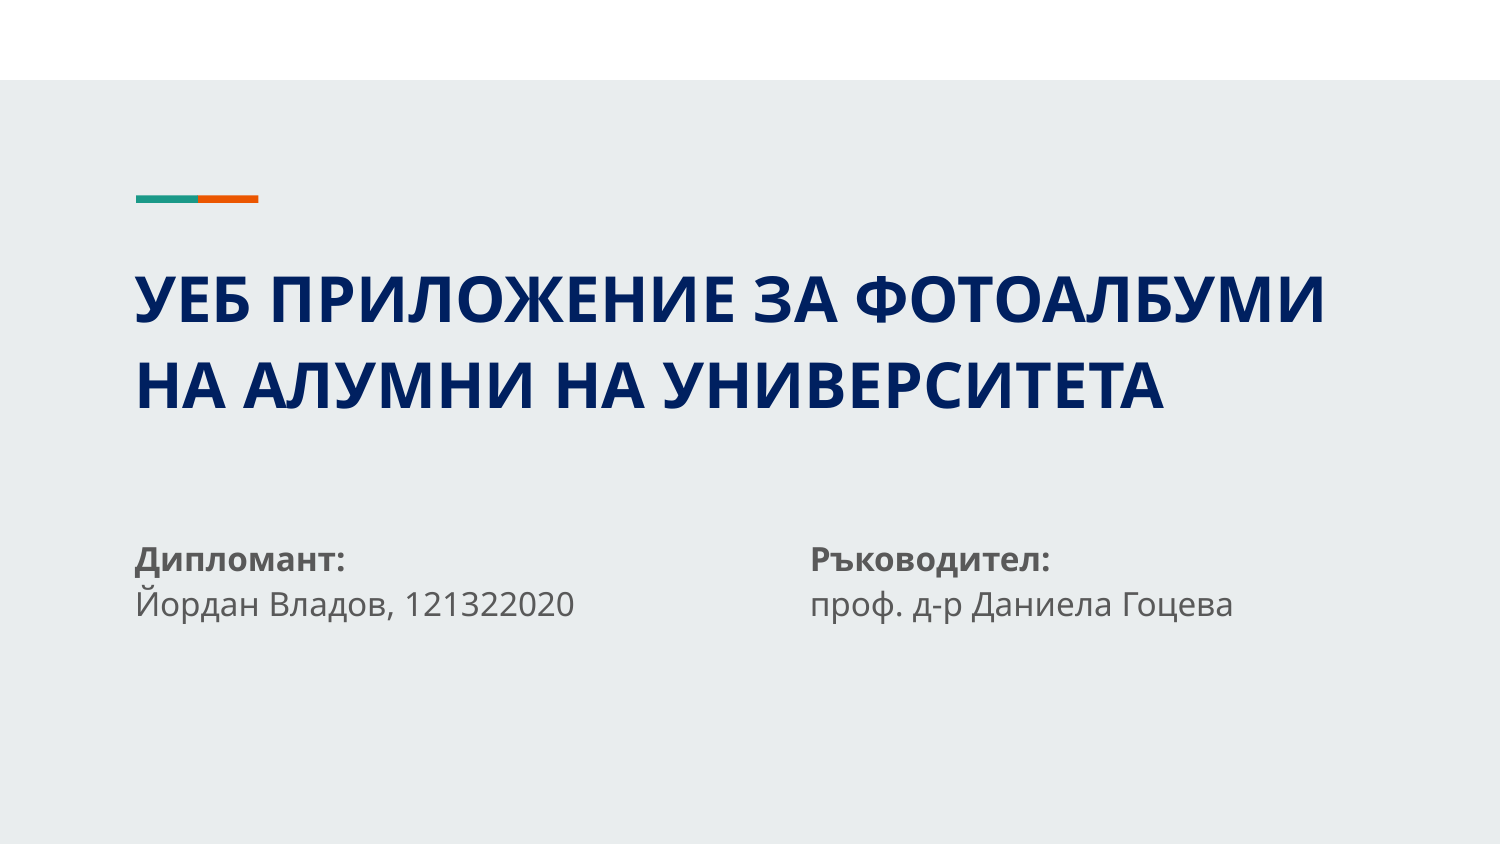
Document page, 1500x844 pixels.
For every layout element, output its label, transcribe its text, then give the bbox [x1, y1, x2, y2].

subtitle Дипломант: Ръководител: Йордан Владов, 121322020 проф. д-р Даниела Гоцева [119, 520, 1381, 716]
title УЕБ ПРИЛОЖЕНИЕ ЗА ФОТОАЛБУМИ НА АЛУМНИ НА УНИВЕРСИТЕТА [119, 216, 1381, 490]
